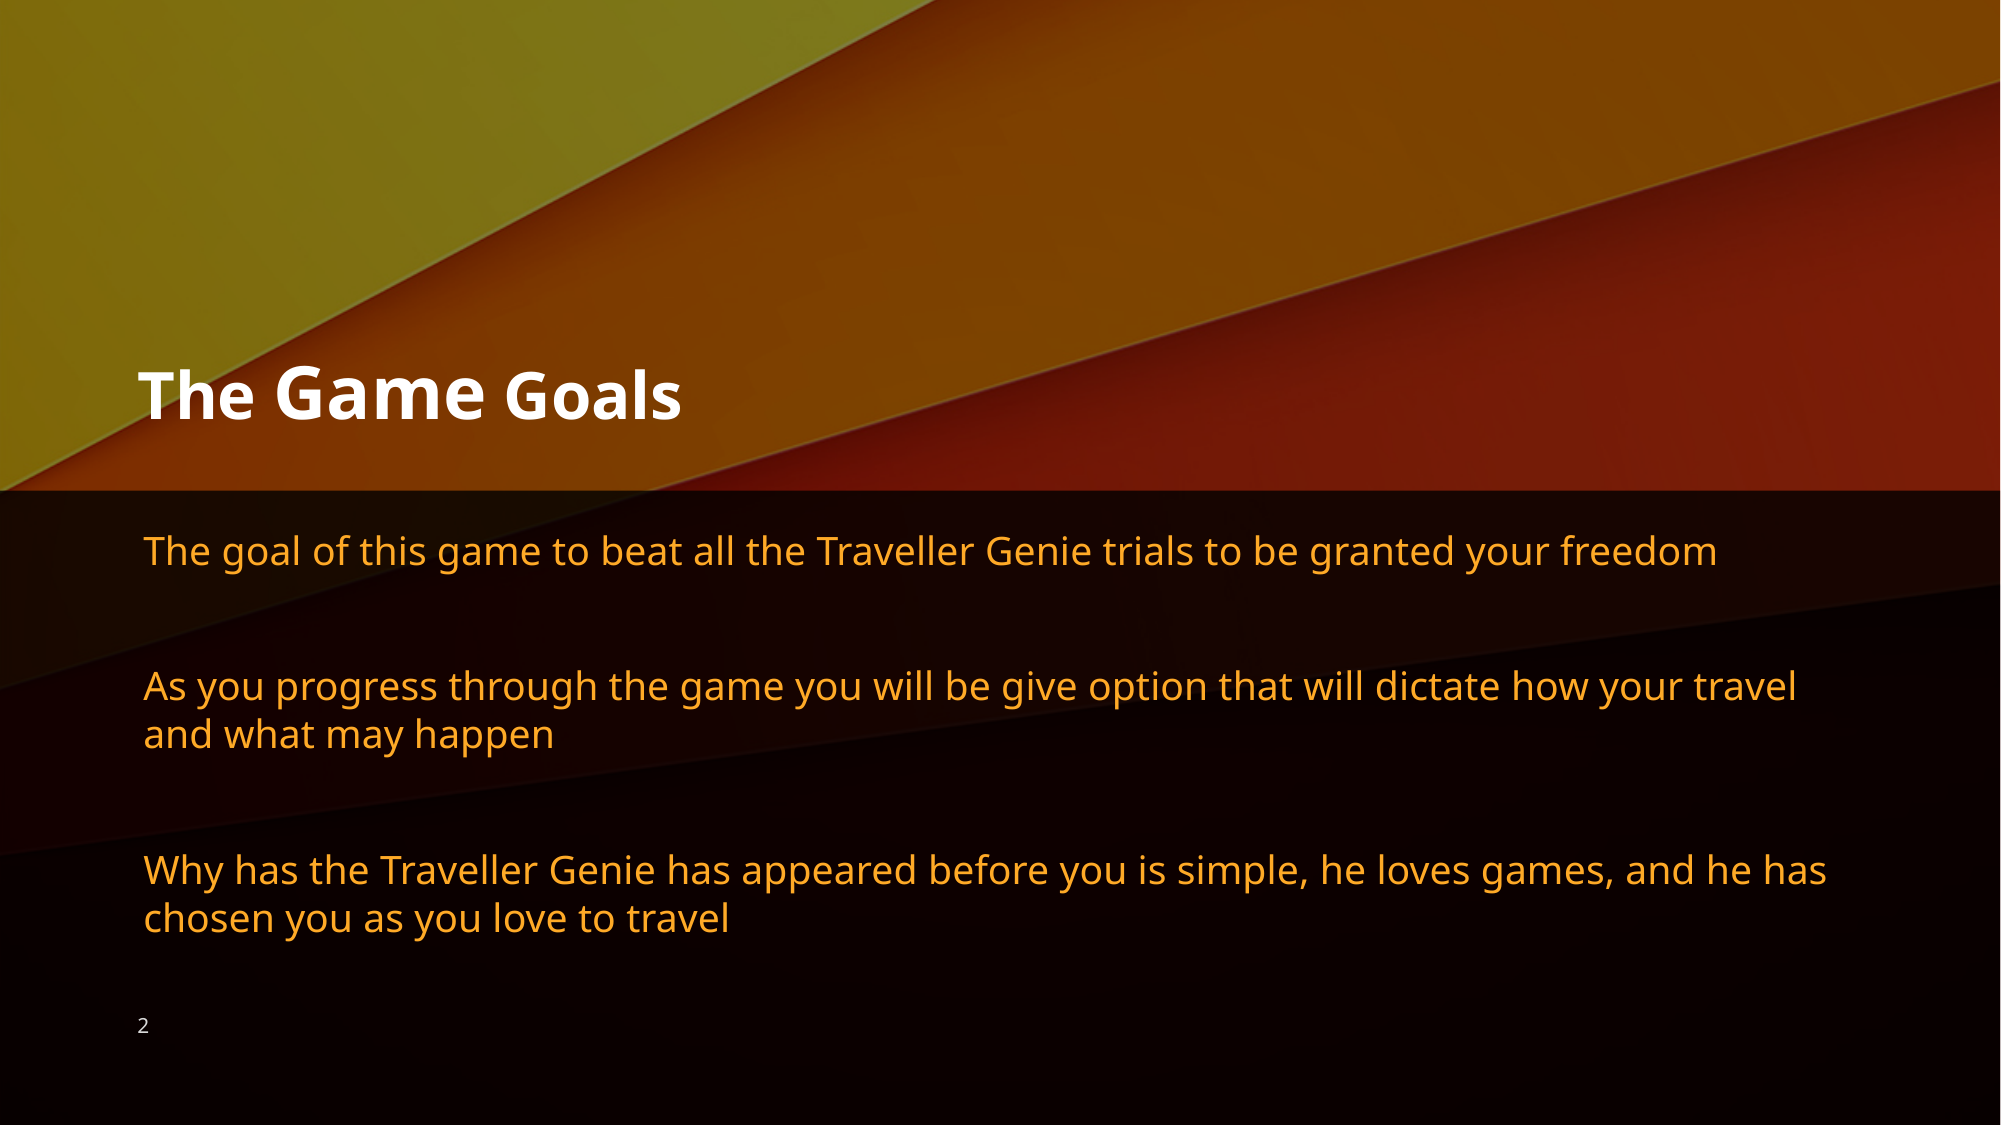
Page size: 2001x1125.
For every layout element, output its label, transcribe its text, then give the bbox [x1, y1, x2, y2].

title The Game Goals [137, 346, 1264, 438]
list The goal of this game to beat all the Traveller Genie trials to be granted your freedom As you progress through the game you will be give option that will dictate how your travel and what may happen Why has the Traveller Genie has appeared before you is simple, he loves games, and he has chosen you as you love to travel [137, 526, 1863, 948]
text_box [137, 1009, 213, 1041]
